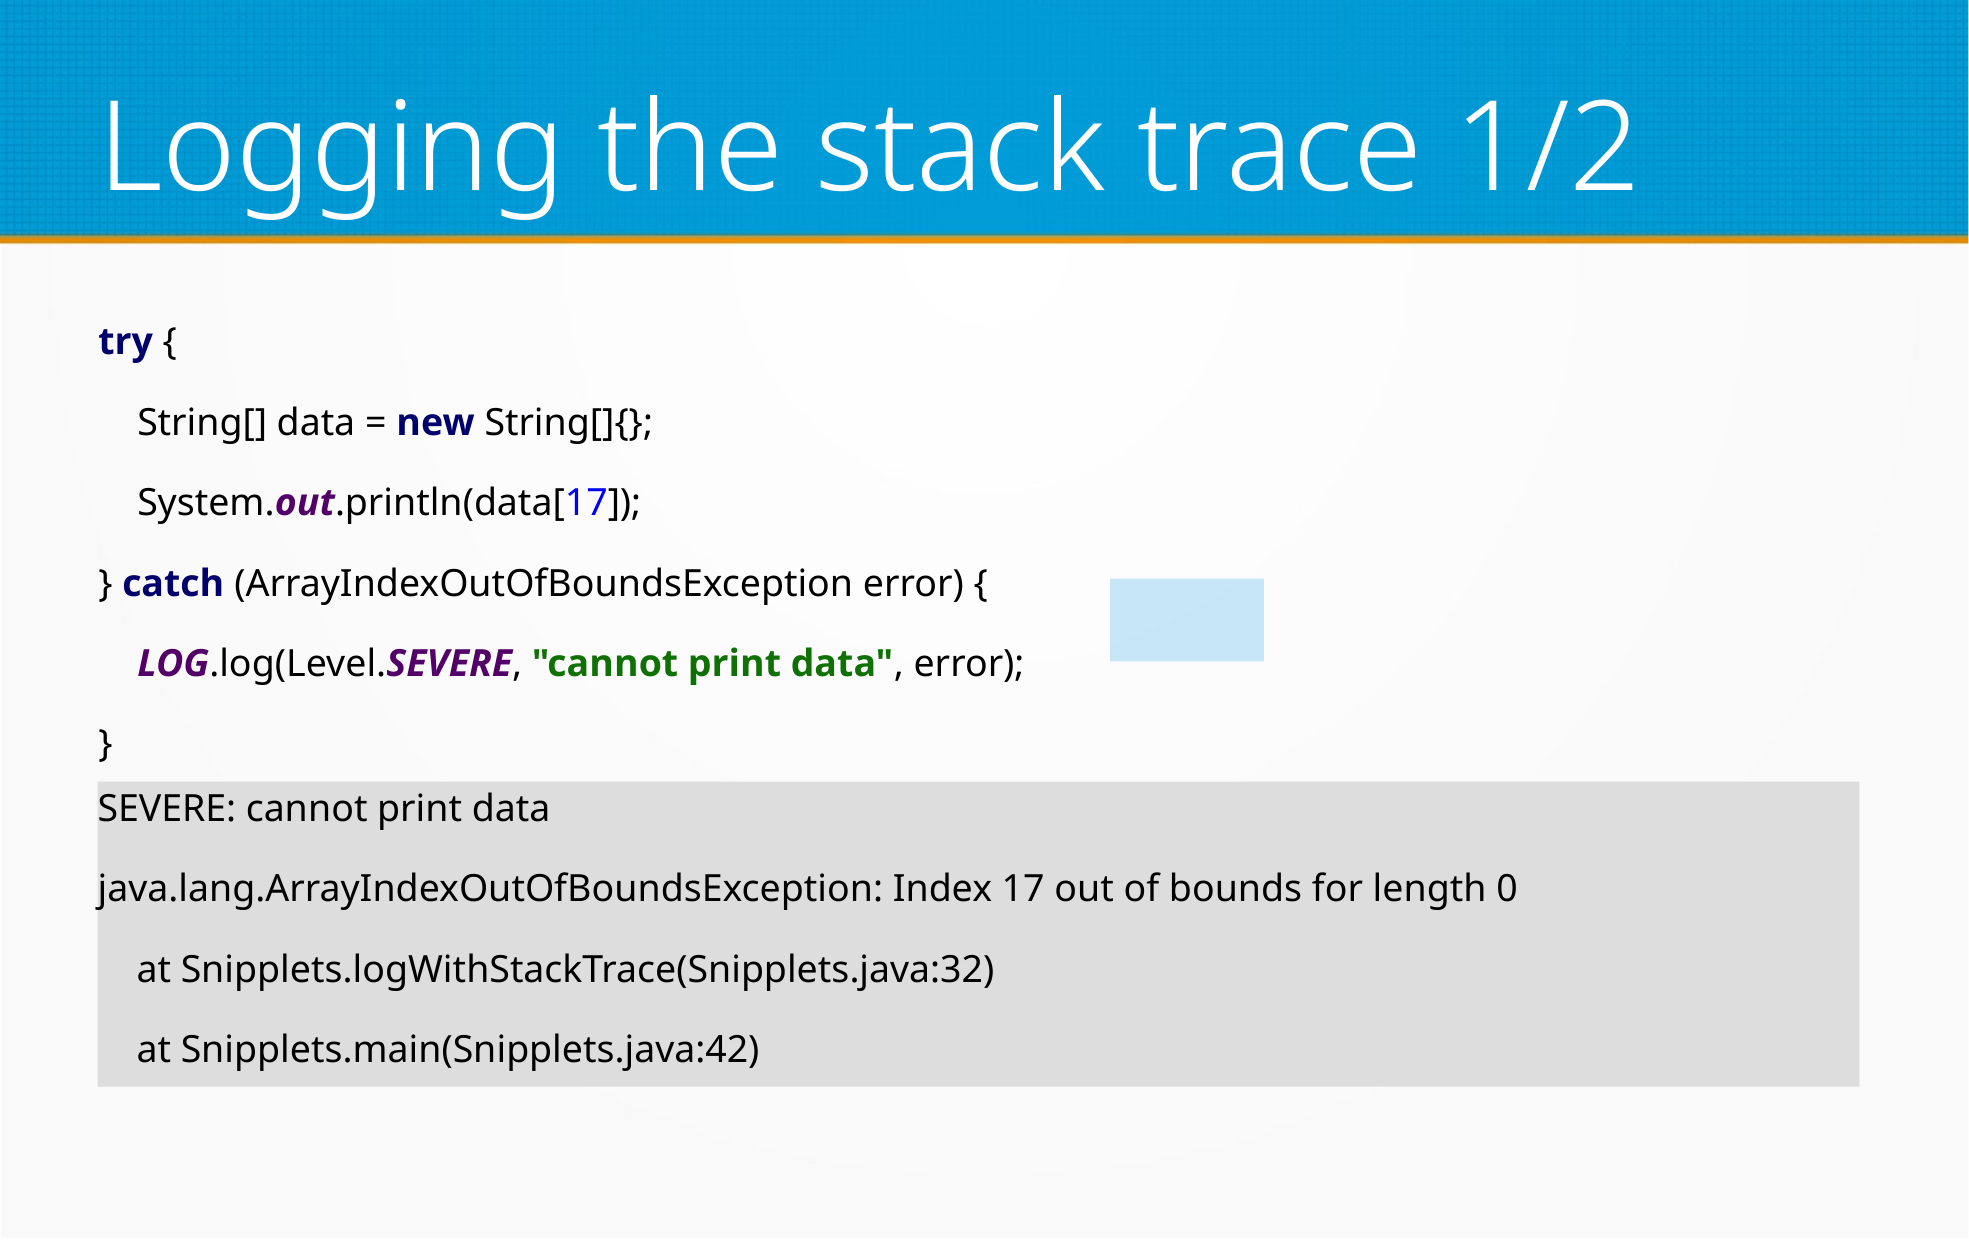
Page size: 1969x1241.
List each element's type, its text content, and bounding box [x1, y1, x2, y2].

text_box [1110, 578, 1264, 662]
list SEVERE: cannot print data java.lang.ArrayIndexOutOfBoundsException: Index 17 out of bounds for length 0 at Snipplets.logWithStackTrace(Snipplets.java:32) at Snipplets.main(Snipplets.java:42) [97, 781, 1860, 1087]
picture [0, 233, 1969, 1241]
title Logging the stack trace 1/2 [98, 19, 1870, 227]
list try { String[] data = new String[]{}; System.out.println(data[17]); } catch (ArrayIndexOutOfBoundsException error) { LOG.log(Level.SEVERE, "cannot print data", error); } [98, 315, 1861, 792]
